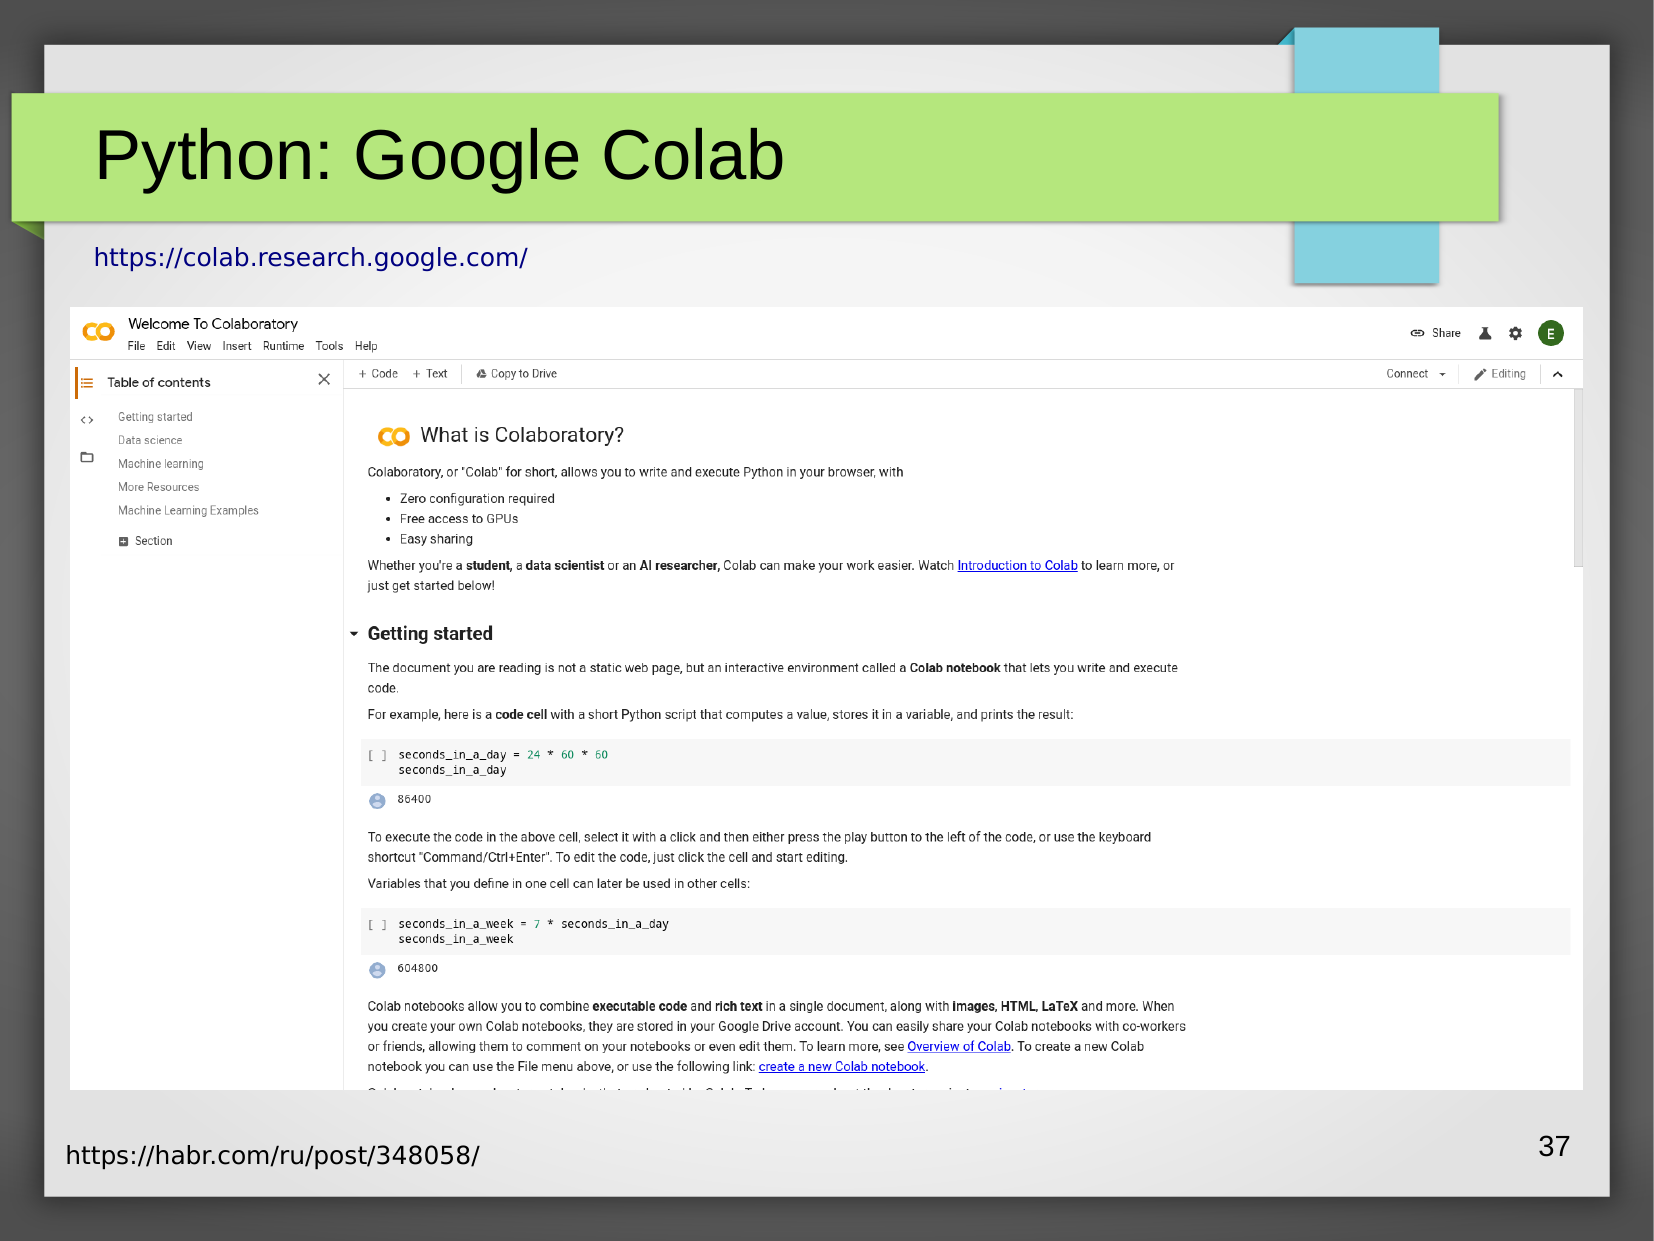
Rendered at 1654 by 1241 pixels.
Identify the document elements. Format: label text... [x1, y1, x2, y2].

title Python: Google Colab [94, 108, 1300, 201]
picture [0, 0, 1654, 1241]
text_box https://habr.com/ru/post/348058/ [50, 1133, 957, 1182]
text_box https://colab.research.google.com/ [70, 236, 934, 307]
